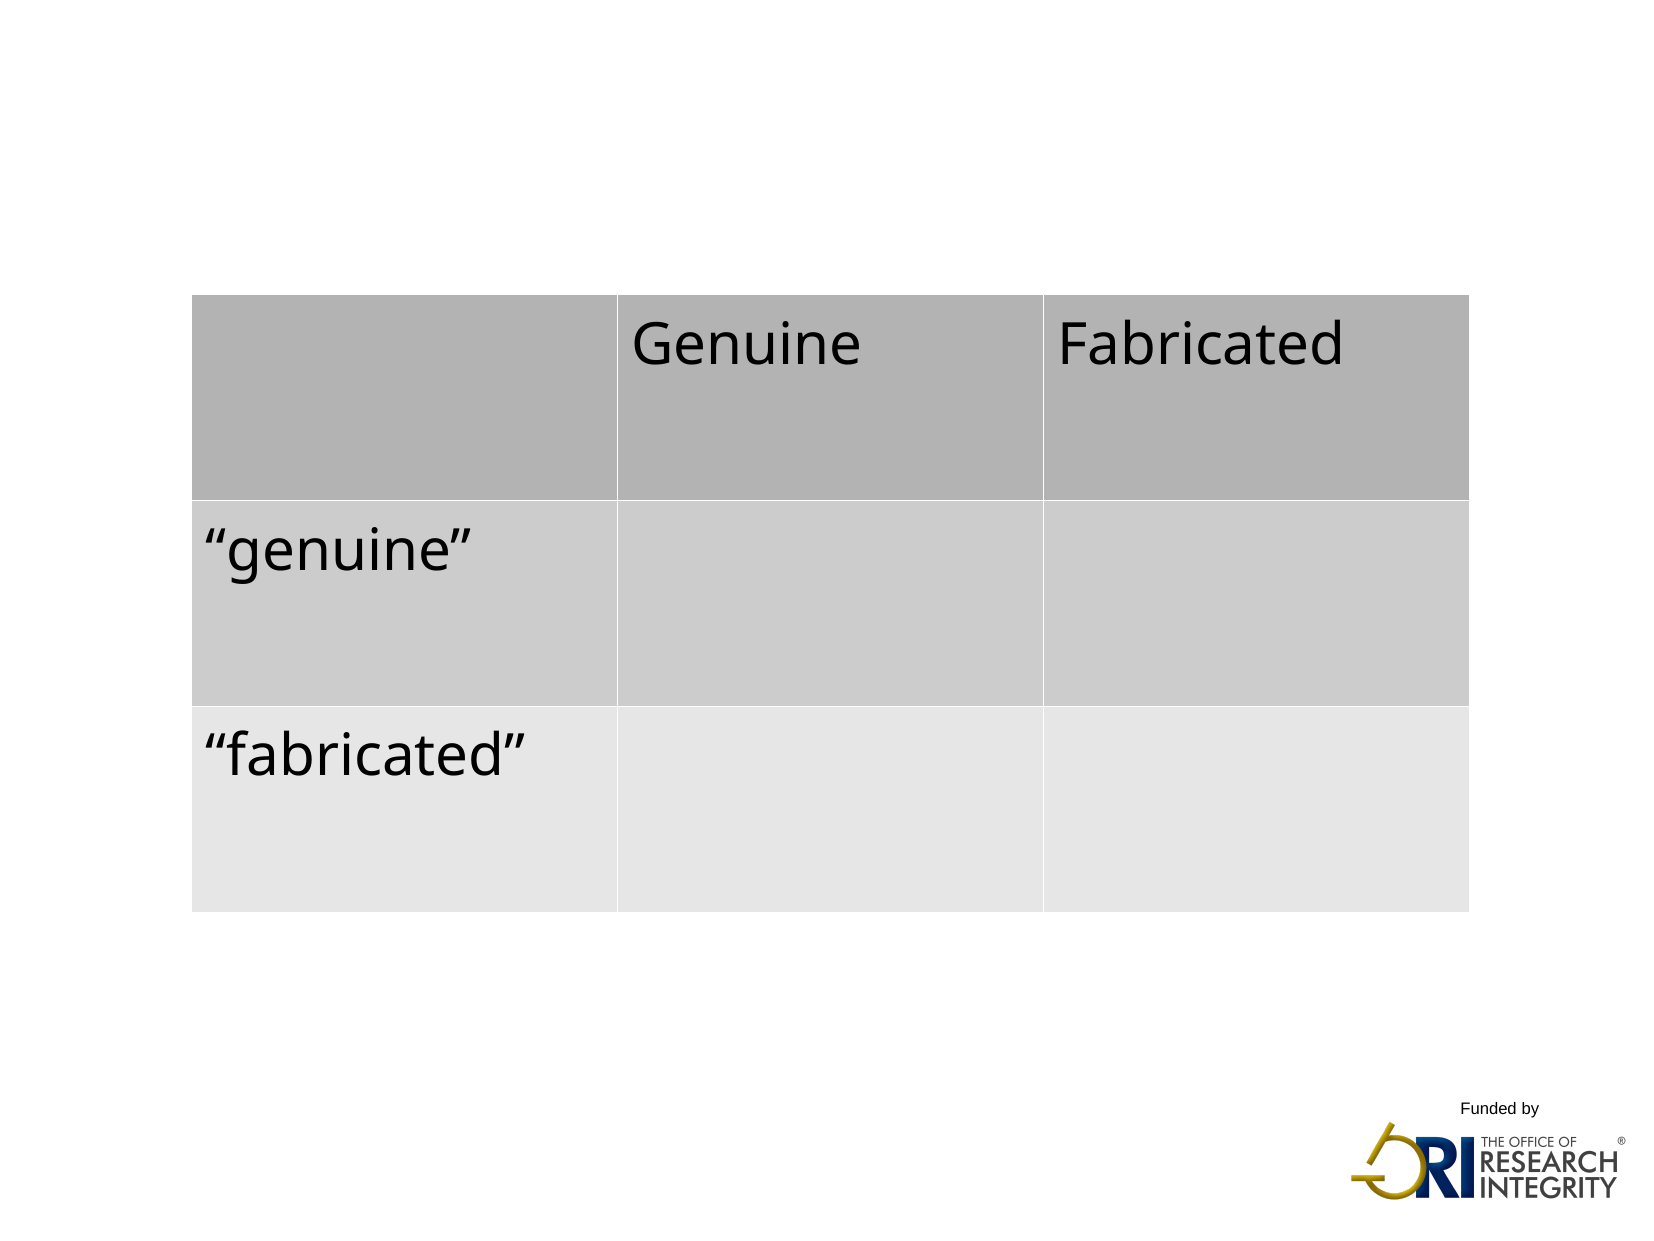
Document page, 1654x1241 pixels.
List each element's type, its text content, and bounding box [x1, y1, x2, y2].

table_cell [618, 501, 1043, 706]
picture [1341, 1109, 1636, 1216]
table_header Genuine [618, 295, 1043, 500]
table_cell “fabricated” [192, 707, 617, 912]
table_header [192, 295, 617, 500]
text_box Funded by [1380, 1091, 1621, 1126]
table_cell [618, 707, 1043, 912]
table_cell [1044, 707, 1469, 912]
table_cell [1044, 501, 1469, 706]
table_cell “genuine” [192, 501, 617, 706]
table_header Fabricated [1044, 295, 1469, 500]
